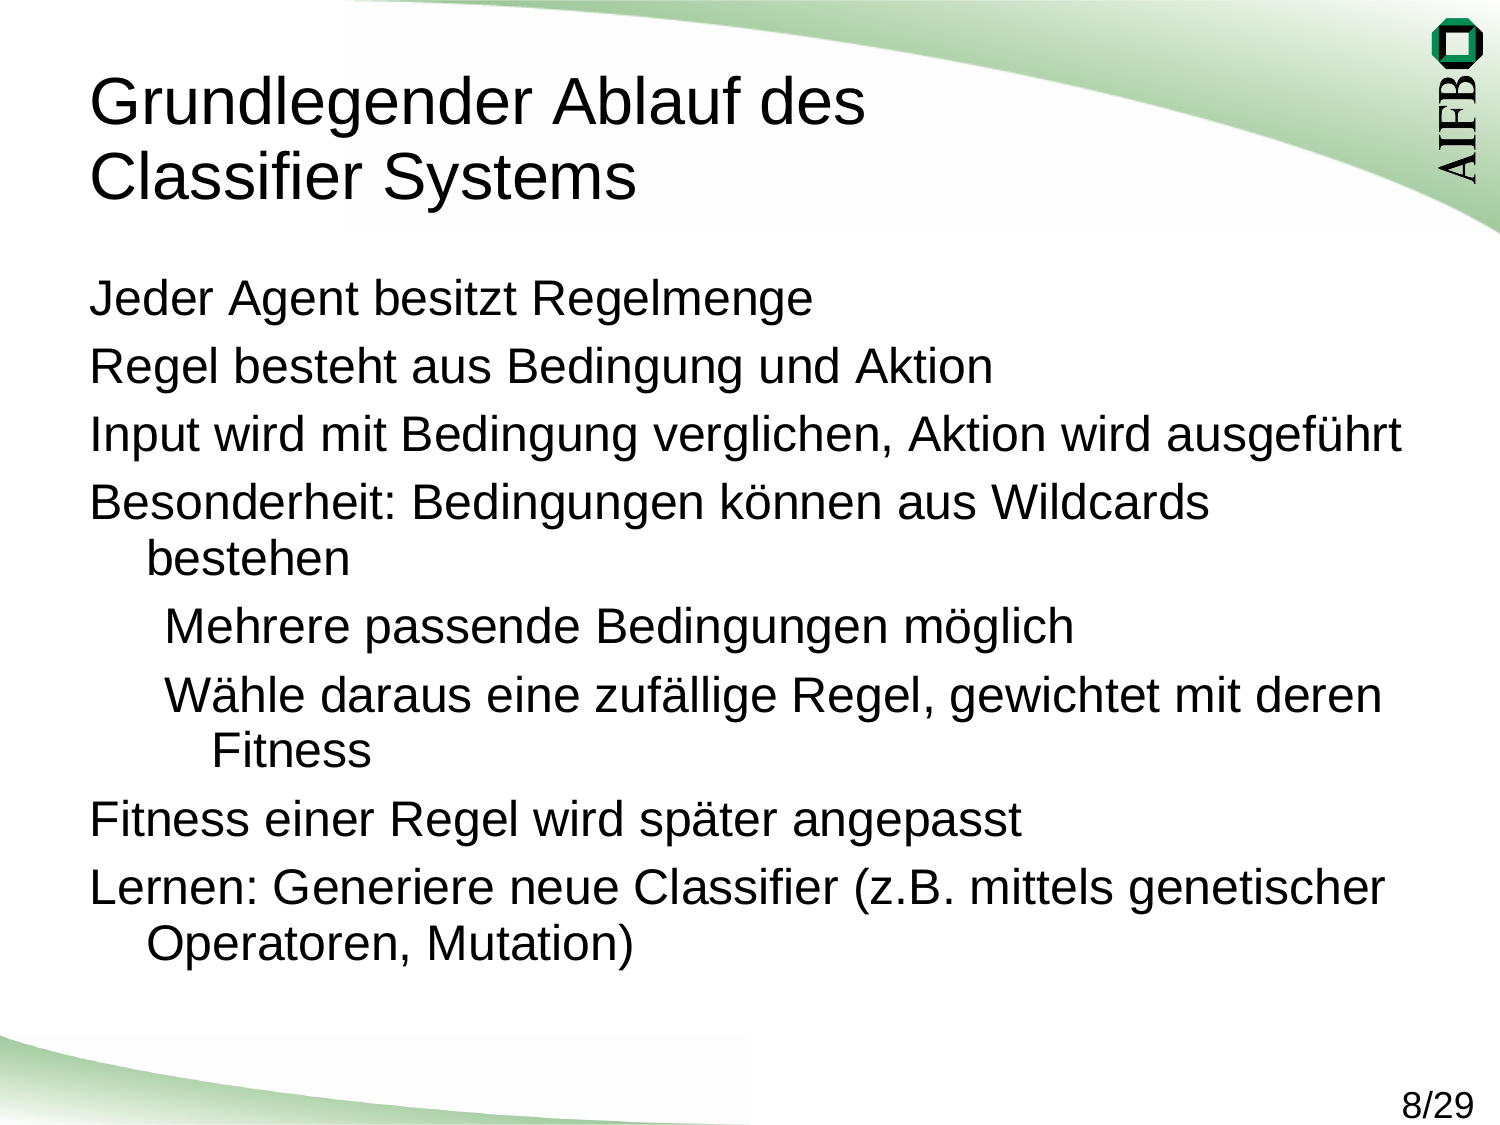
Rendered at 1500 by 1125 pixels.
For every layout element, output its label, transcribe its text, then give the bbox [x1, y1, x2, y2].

picture [345, 0, 1500, 234]
list Jeder Agent besitzt Regelmenge Regel besteht aus Bedingung und Aktion Input wird mit Bedingung verglichen, Aktion wird ausgeführt Besonderheit: Bedingungen können aus Wildcards bestehen Mehrere passende Bedingungen möglich Wähle daraus eine zufällige Regel, gewichtet mit deren Fitness Fitness einer Regel wird später angepasst Lernen: Generiere neue Classifier (z.B. mittels genetischer Operatoren, Mutation) [75, 262, 1426, 1057]
title Grundlegender Ablauf des Classifier Systems [75, 45, 958, 233]
picture [0, 1035, 751, 1125]
